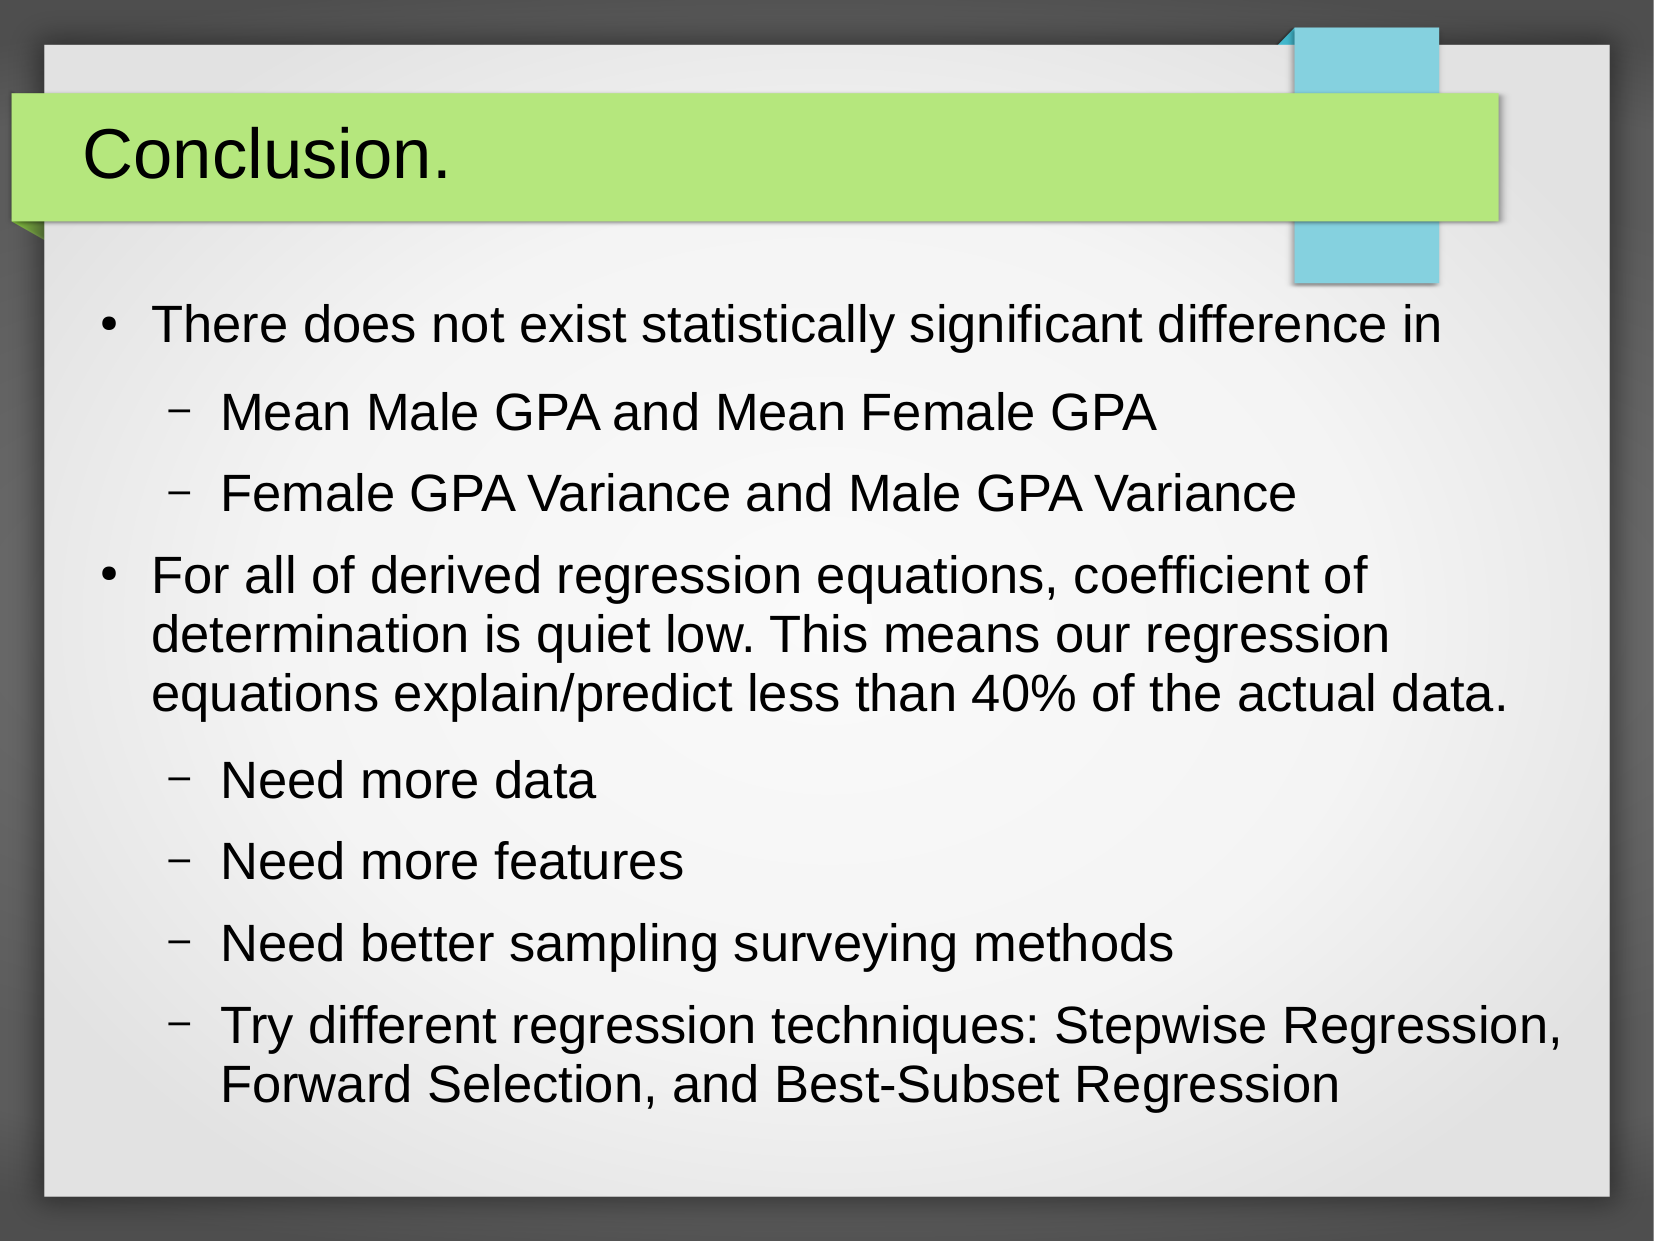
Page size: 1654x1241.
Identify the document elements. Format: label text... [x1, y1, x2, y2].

list There does not exist statistically significant difference in Mean Male GPA and Mean Female GPA Female GPA Variance and Male GPA Variance For all of derived regression equations, coefficient of determination is quiet low. This means our regression equations explain/predict less than 40% of the actual data. Need more data Need more features Need better sampling surveying methods Try different regression techniques: Stepwise Regression, Forward Selection, and Best-Subset Regression [82, 295, 1571, 1146]
title Conclusion. [82, 94, 1264, 213]
picture [0, 0, 1654, 1241]
